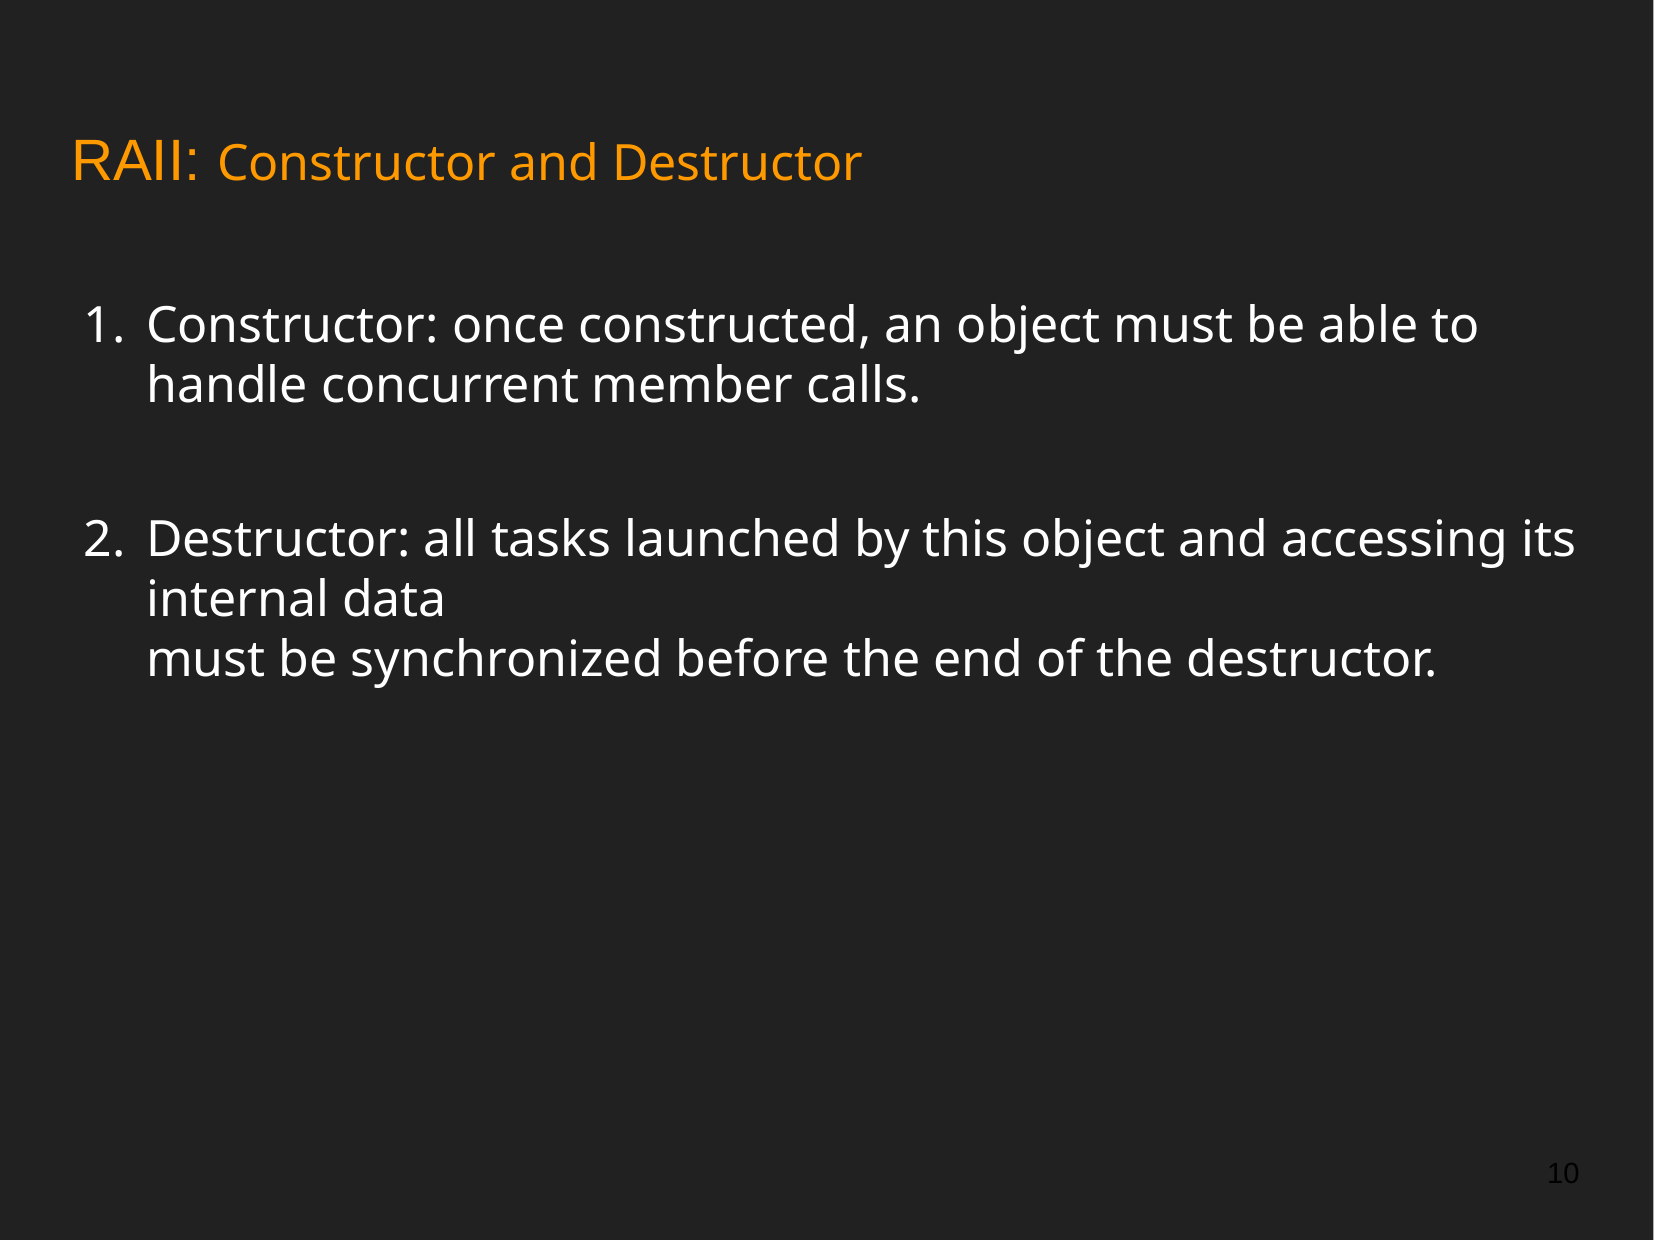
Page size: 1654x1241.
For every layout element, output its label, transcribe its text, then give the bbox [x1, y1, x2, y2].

title RAII: Constructor and Destructor [56, 107, 1598, 246]
slide_number <number> [1532, 1124, 1632, 1220]
list Constructor: once constructed, an object must be able to handle concurrent member calls. Destructor: all tasks launched by this object and accessing its internal data must be synchronized before the end of the destructor. [56, 277, 1598, 1102]
